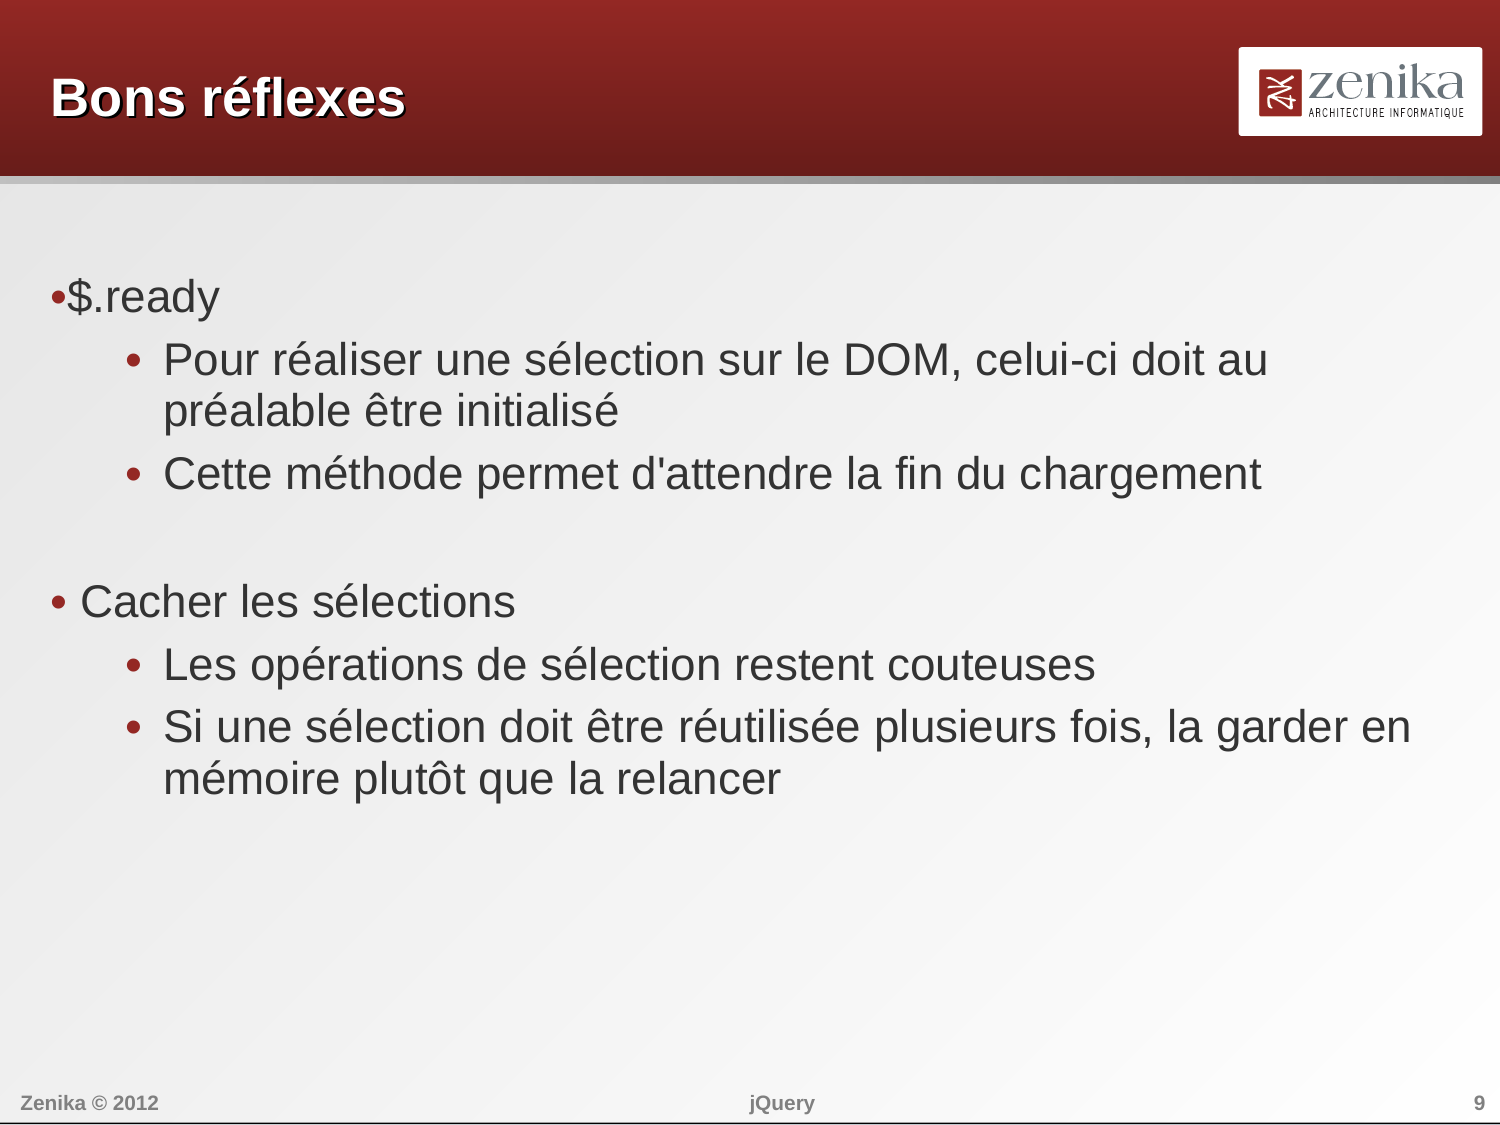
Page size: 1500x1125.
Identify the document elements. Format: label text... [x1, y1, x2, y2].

picture [1257, 58, 1464, 125]
title Bons réflexes [50, 3, 1206, 192]
list $.ready Pour réaliser une sélection sur le DOM, celui-ci doit au préalable être initialisé Cette méthode permet d'attendre la fin du chargement Cacher les sélections Les opérations de sélection restent couteuses Si une sélection doit être réutilisée plusieurs fois, la garder en mémoire plutôt que la relancer [50, 208, 1435, 870]
